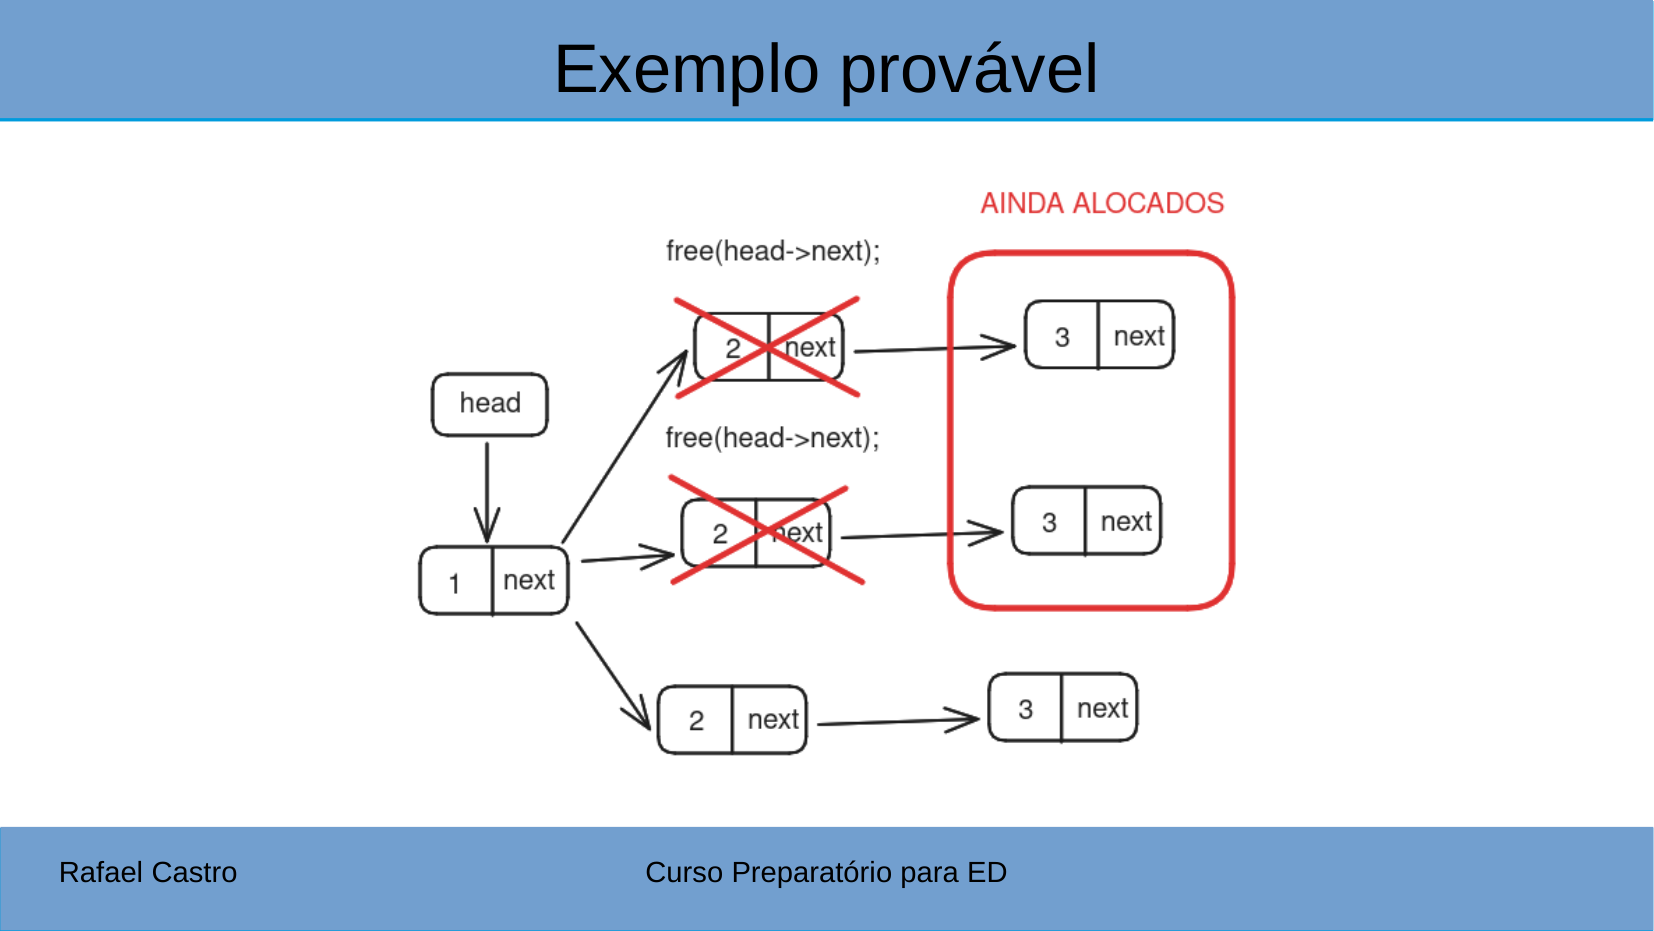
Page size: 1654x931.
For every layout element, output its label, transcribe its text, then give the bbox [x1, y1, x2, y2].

picture [407, 177, 1247, 768]
title Exemplo provável [59, 29, 1595, 108]
